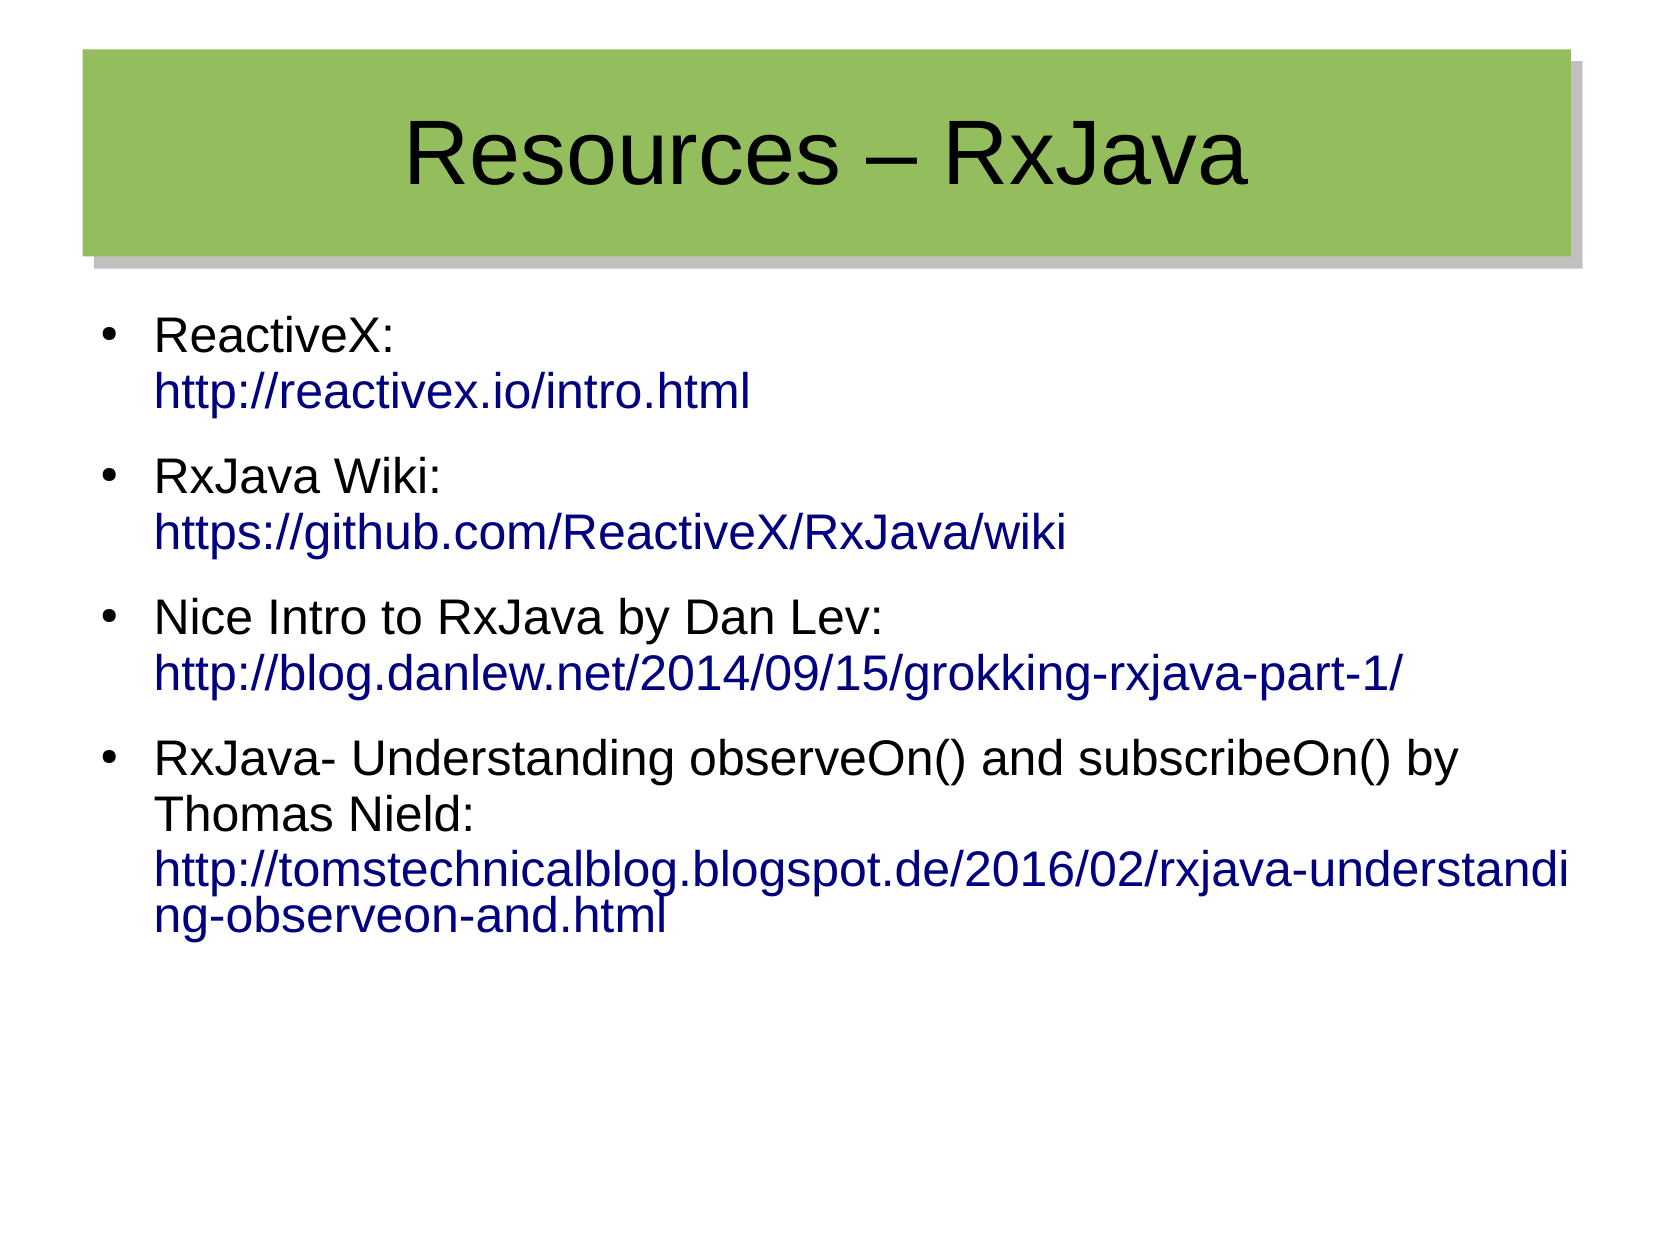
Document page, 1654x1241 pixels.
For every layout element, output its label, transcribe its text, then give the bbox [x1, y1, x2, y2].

title Resources – RxJava [82, 49, 1571, 257]
list ReactiveX: http://reactivex.io/intro.html RxJava Wiki: https://github.com/ReactiveX/RxJava/wiki Nice Intro to RxJava by Dan Lev: http://blog.danlew.net/2014/09/15/grokking-rxjava-part-1/ RxJava- Understanding observeOn() and subscribeOn() by Thomas Nield: http://tomstechnicalblog.blogspot.de/2016/02/rxjava-understanding-observeon-and.html [82, 307, 1571, 1111]
